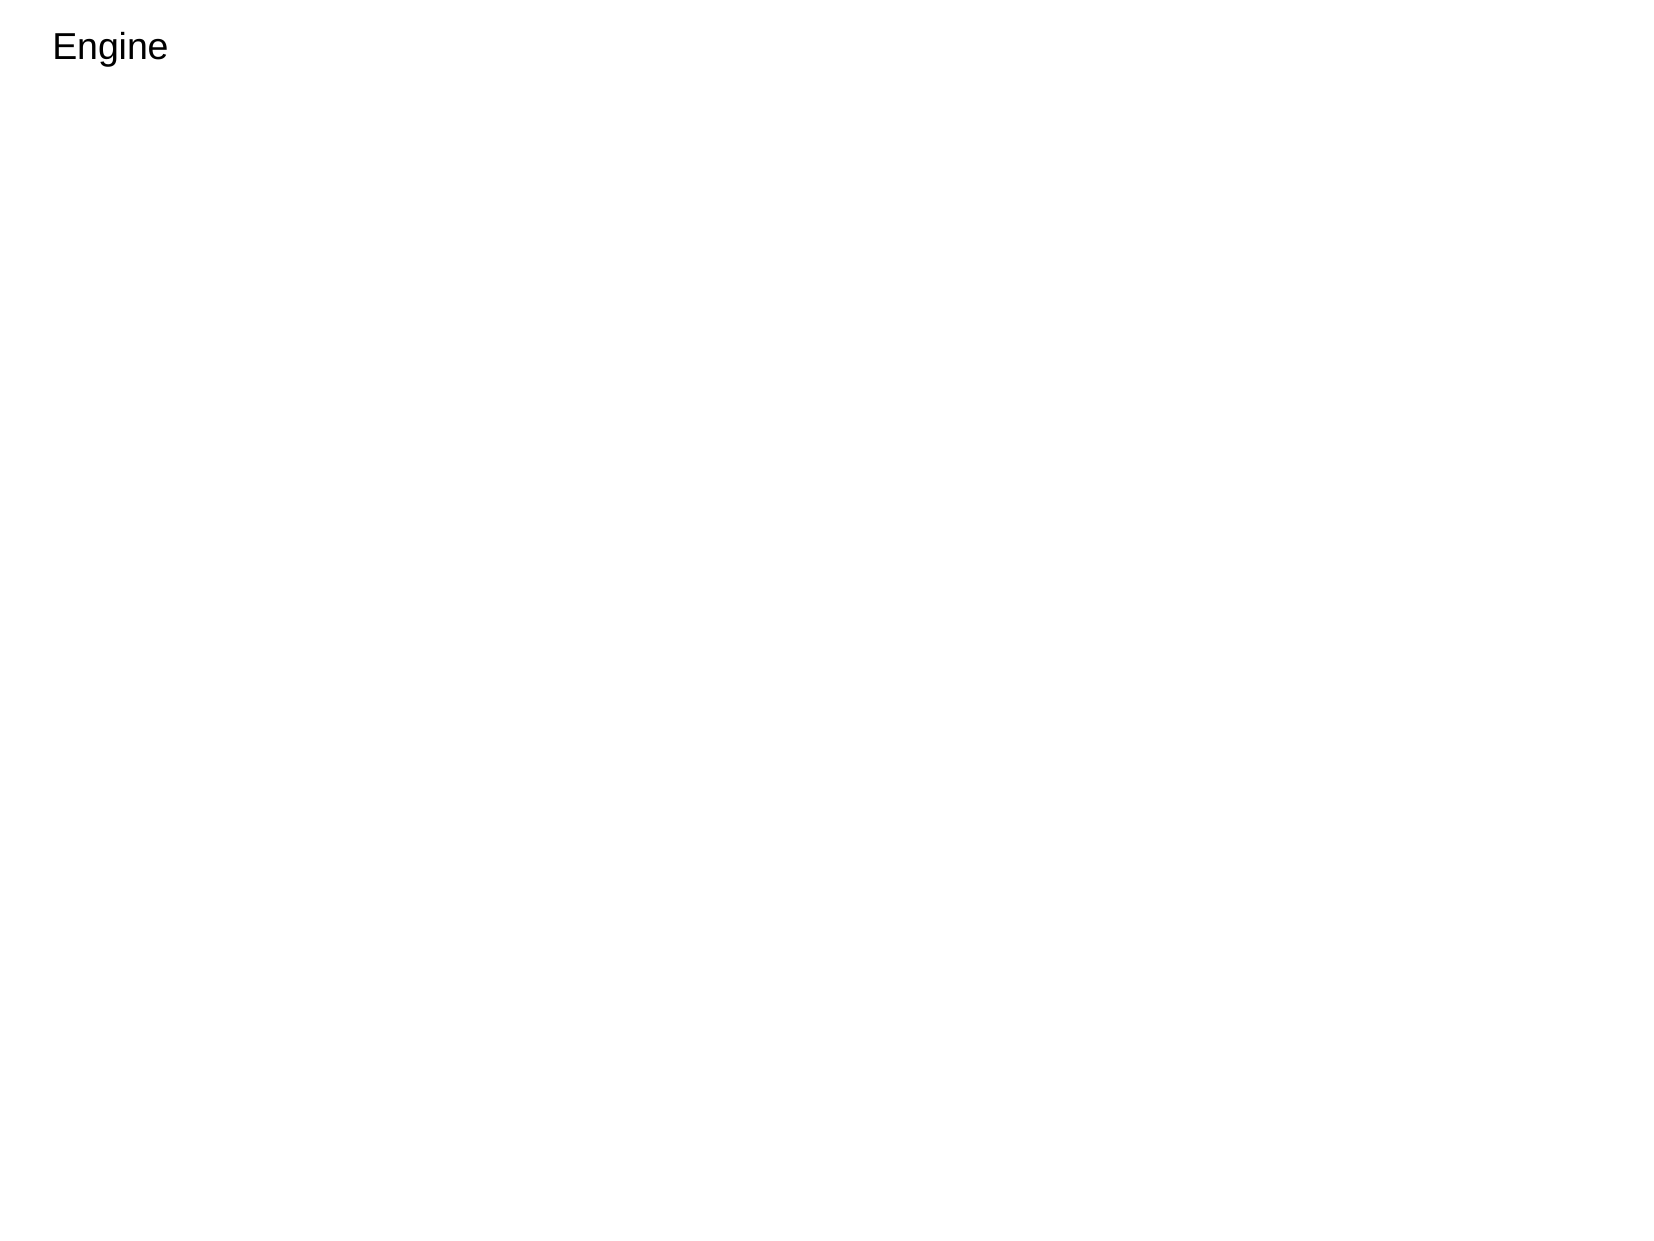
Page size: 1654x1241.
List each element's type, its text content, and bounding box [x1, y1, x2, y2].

text_box Engine [37, 18, 601, 76]
